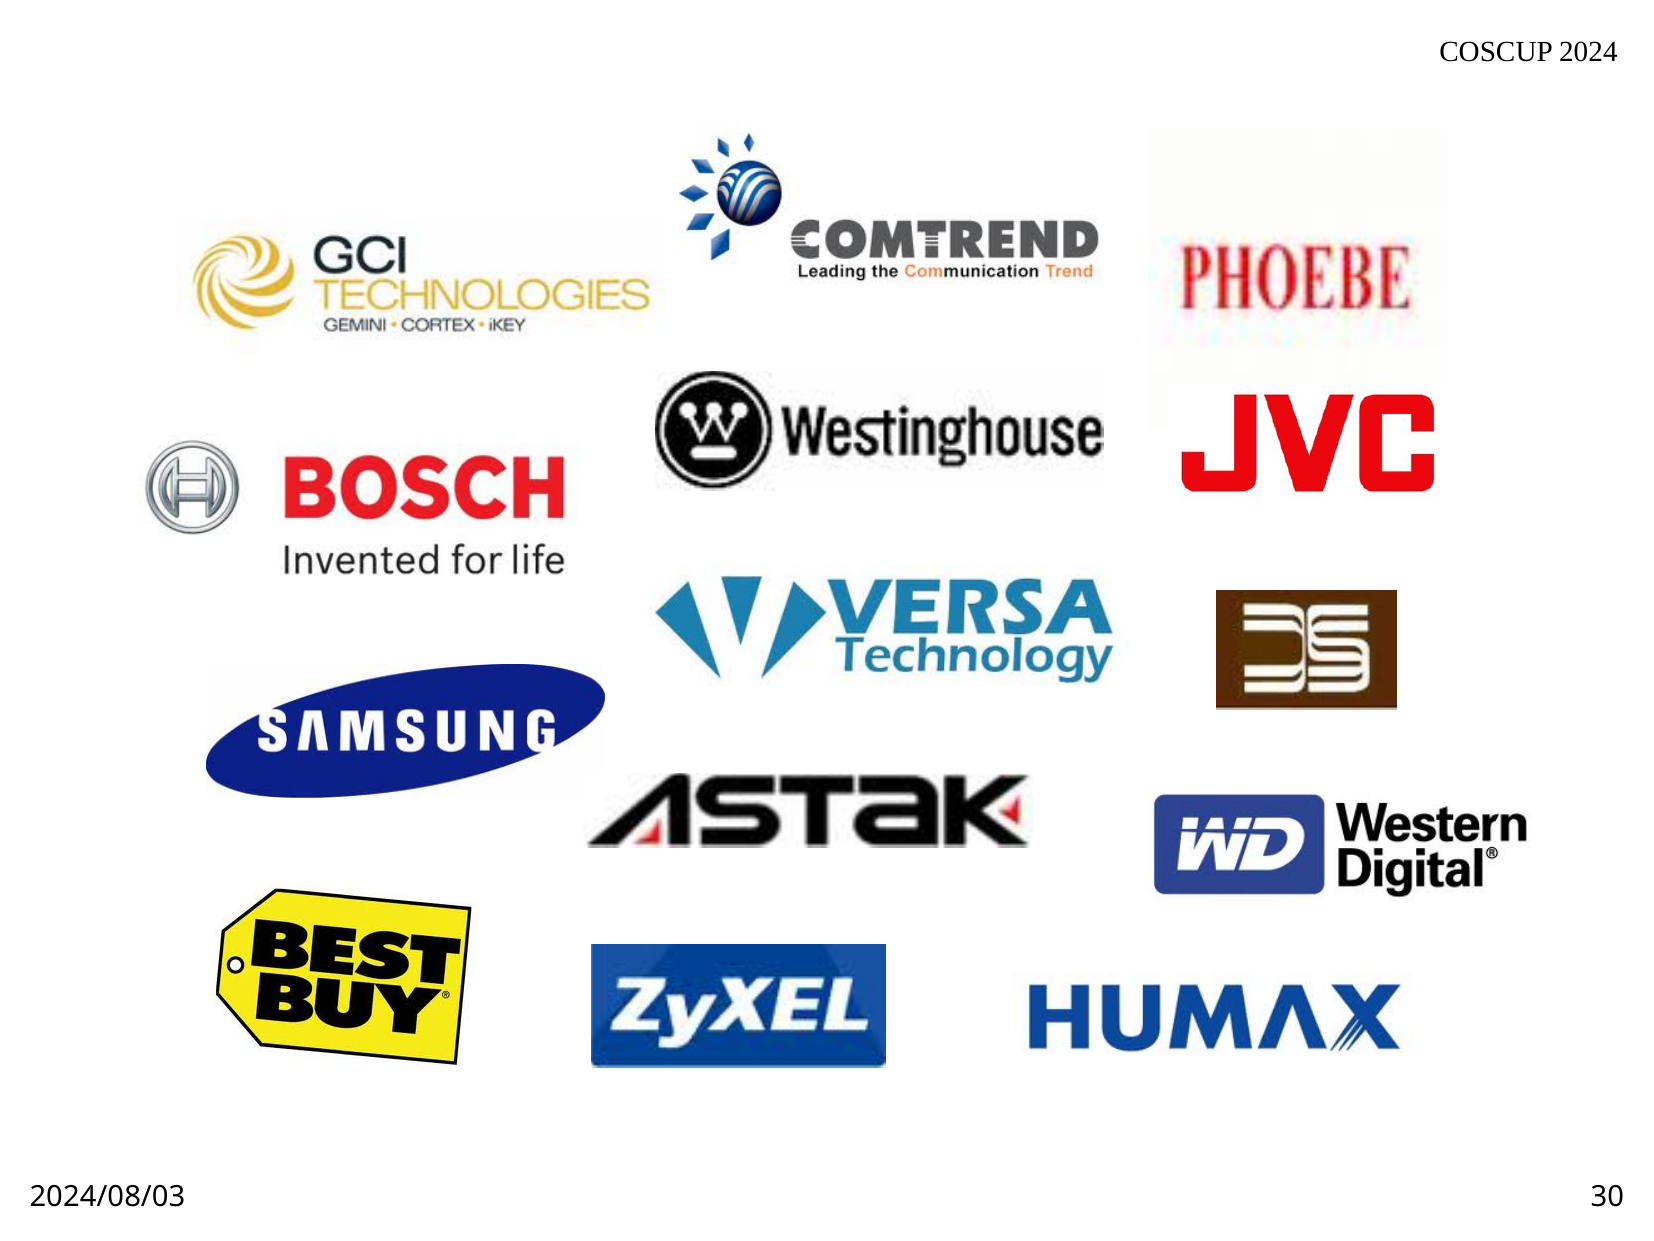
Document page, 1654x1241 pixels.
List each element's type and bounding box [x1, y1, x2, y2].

picture [655, 371, 1104, 491]
picture [1013, 973, 1418, 1063]
picture [177, 218, 665, 354]
picture [679, 123, 1121, 303]
picture [630, 545, 1152, 697]
picture [118, 424, 592, 591]
picture [1148, 129, 1447, 502]
picture [1127, 767, 1550, 918]
picture [591, 944, 886, 1068]
picture [1216, 590, 1397, 710]
picture [206, 885, 479, 1068]
picture [206, 664, 1033, 848]
